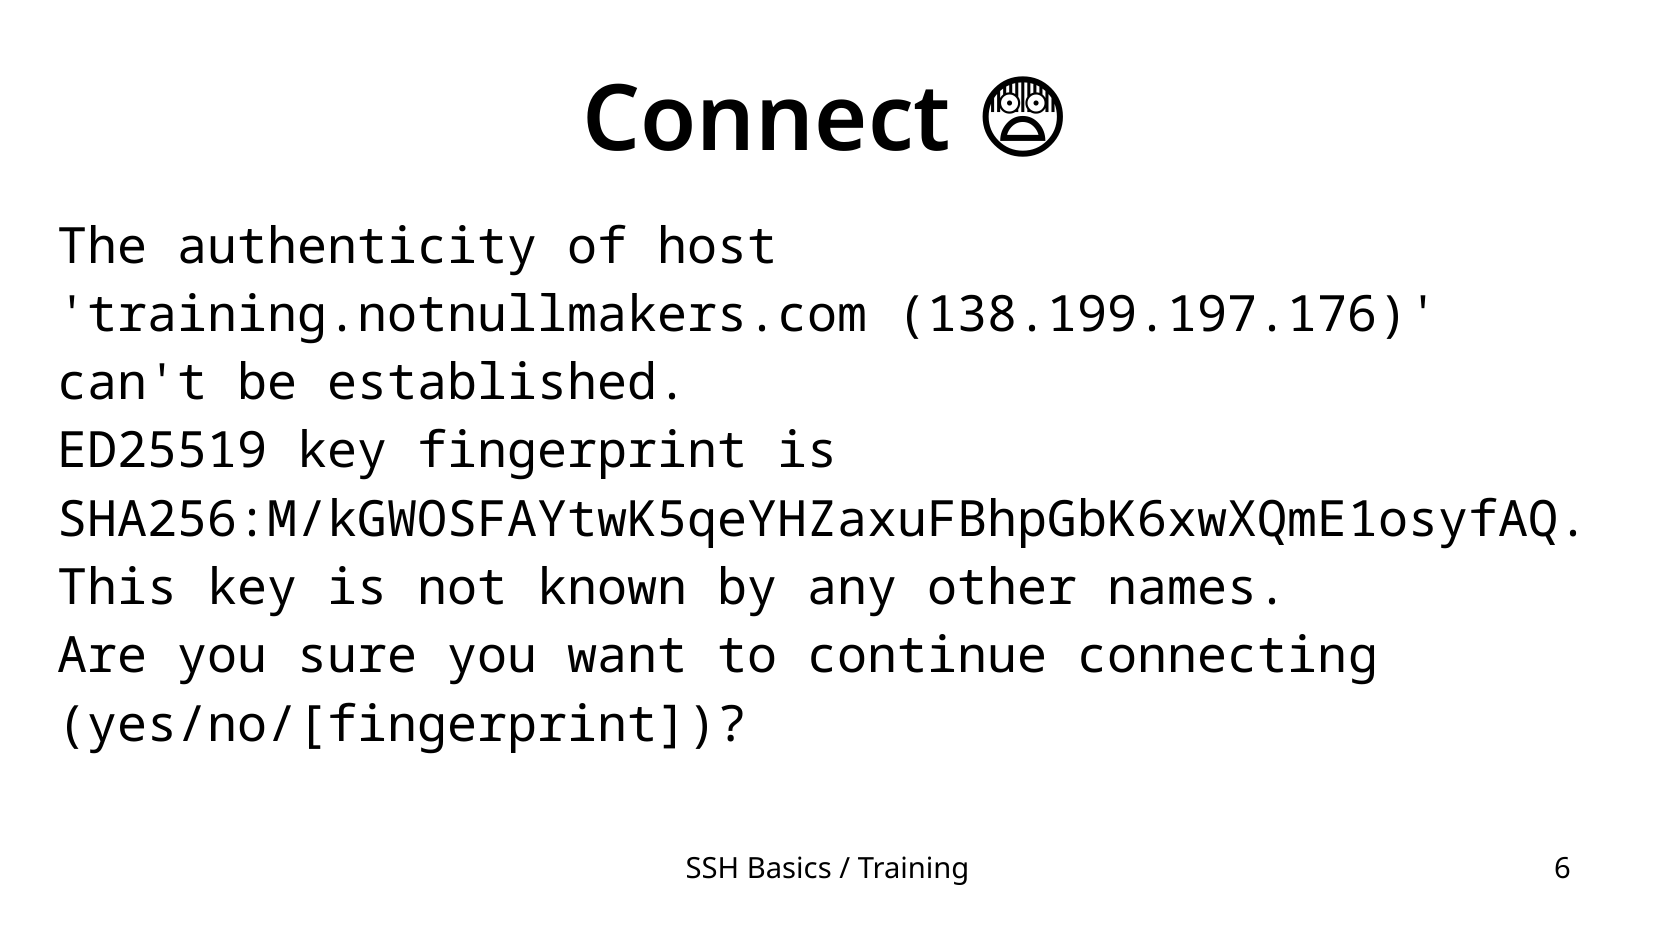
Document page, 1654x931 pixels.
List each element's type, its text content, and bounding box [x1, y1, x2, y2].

subtitle The authenticity of host 'training.notnullmakers.com (138.199.197.176)' can't be established. ED25519 key fingerprint is SHA256:M/kGWOSFAYtwK5qeYHZaxuFBhpGbK6xwXQmE1osyfAQ. This key is not known by any other names. Are you sure you want to continue connecting (yes/no/[fingerprint])? [57, 209, 1597, 800]
title Connect 😨 [82, 37, 1571, 193]
